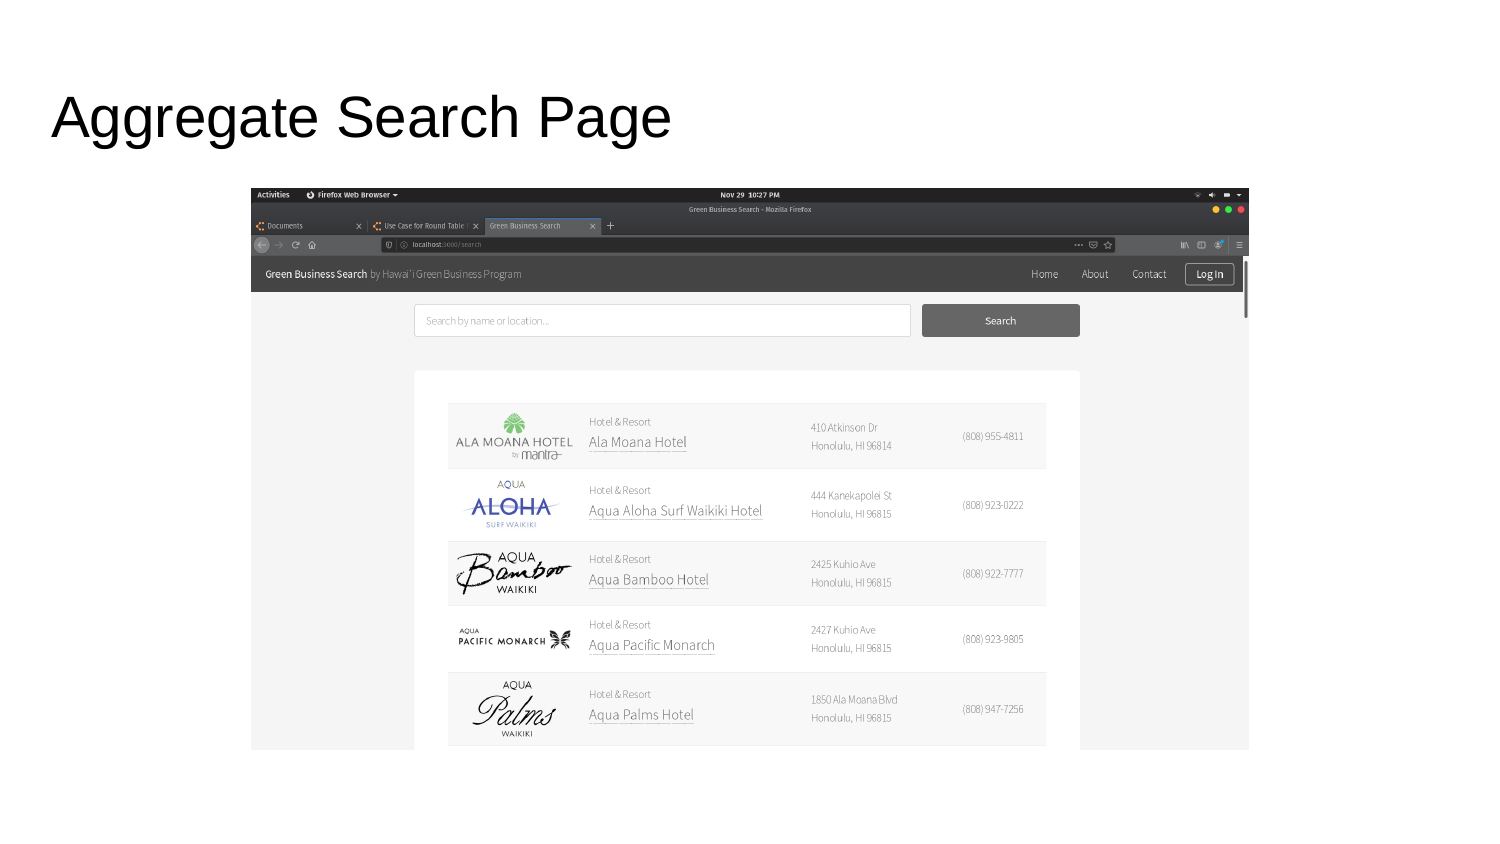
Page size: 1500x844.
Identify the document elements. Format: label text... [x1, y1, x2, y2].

picture [251, 188, 1249, 750]
title Aggregate Search Page [51, 84, 1449, 151]
